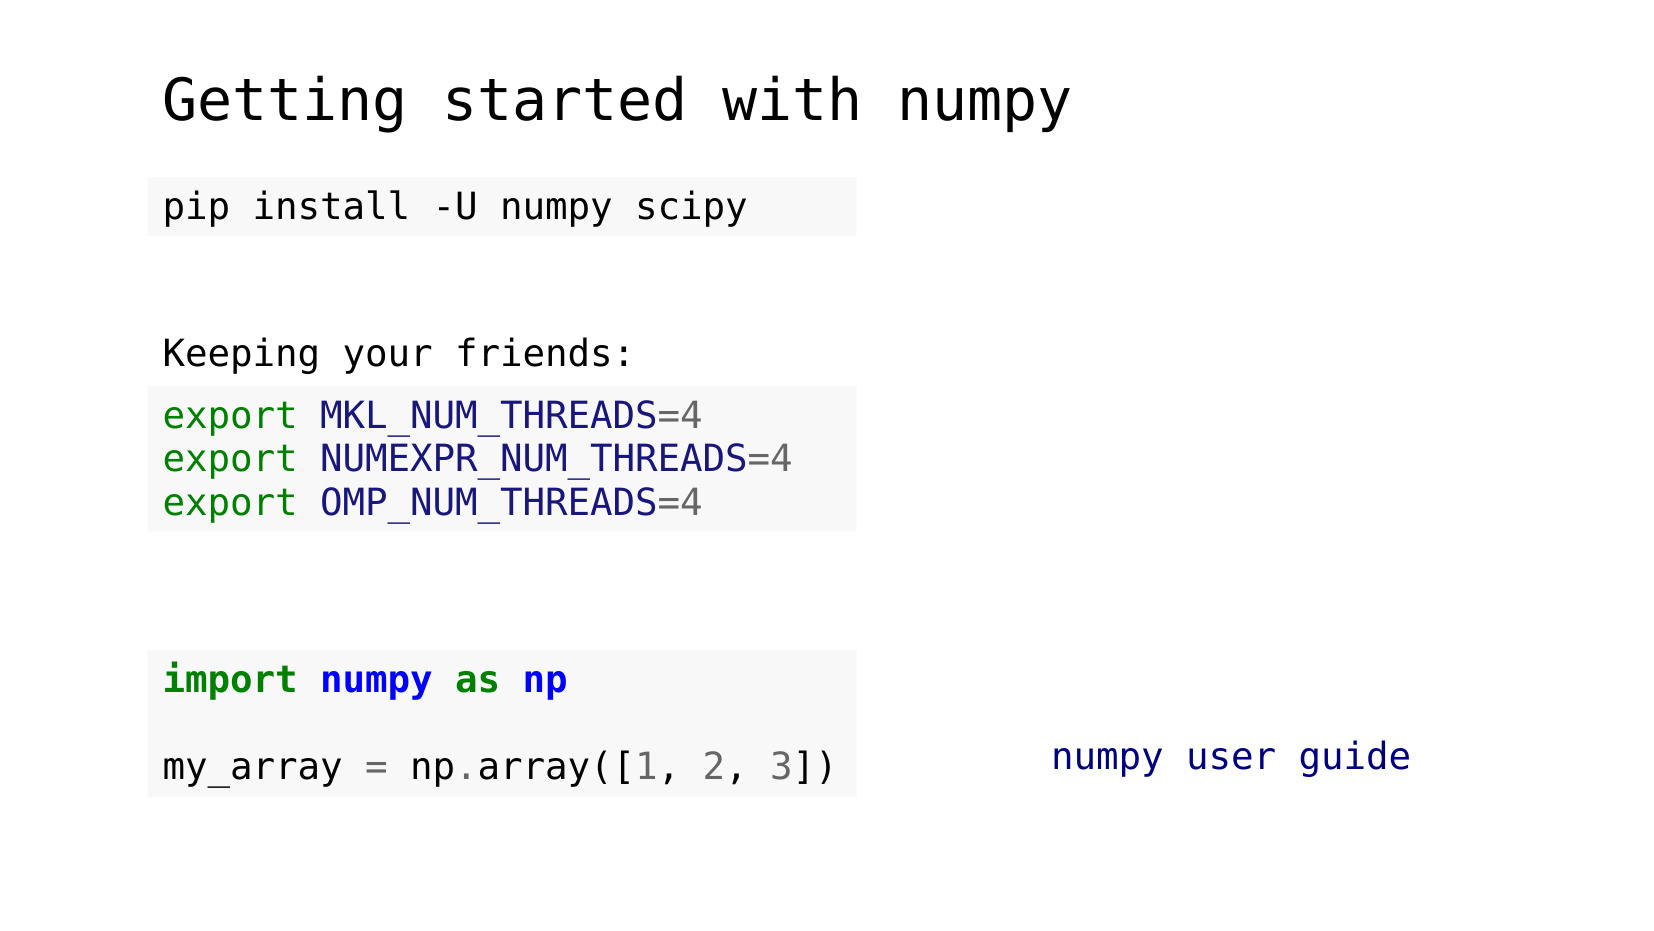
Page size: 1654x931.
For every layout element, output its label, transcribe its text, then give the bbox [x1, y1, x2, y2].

text_box Keeping your friends: [147, 324, 768, 384]
text_box import numpy as np my_array = np.array([1, 2, 3]) [147, 650, 857, 798]
text_box numpy user guide [1036, 727, 1477, 798]
text_box Getting started with numpy [147, 59, 1182, 142]
text_box export MKL_NUM_THREADS=4 export NUMEXPR_NUM_THREADS=4 export OMP_NUM_THREADS=4 [147, 386, 857, 532]
text_box pip install -U numpy scipy [147, 177, 857, 236]
